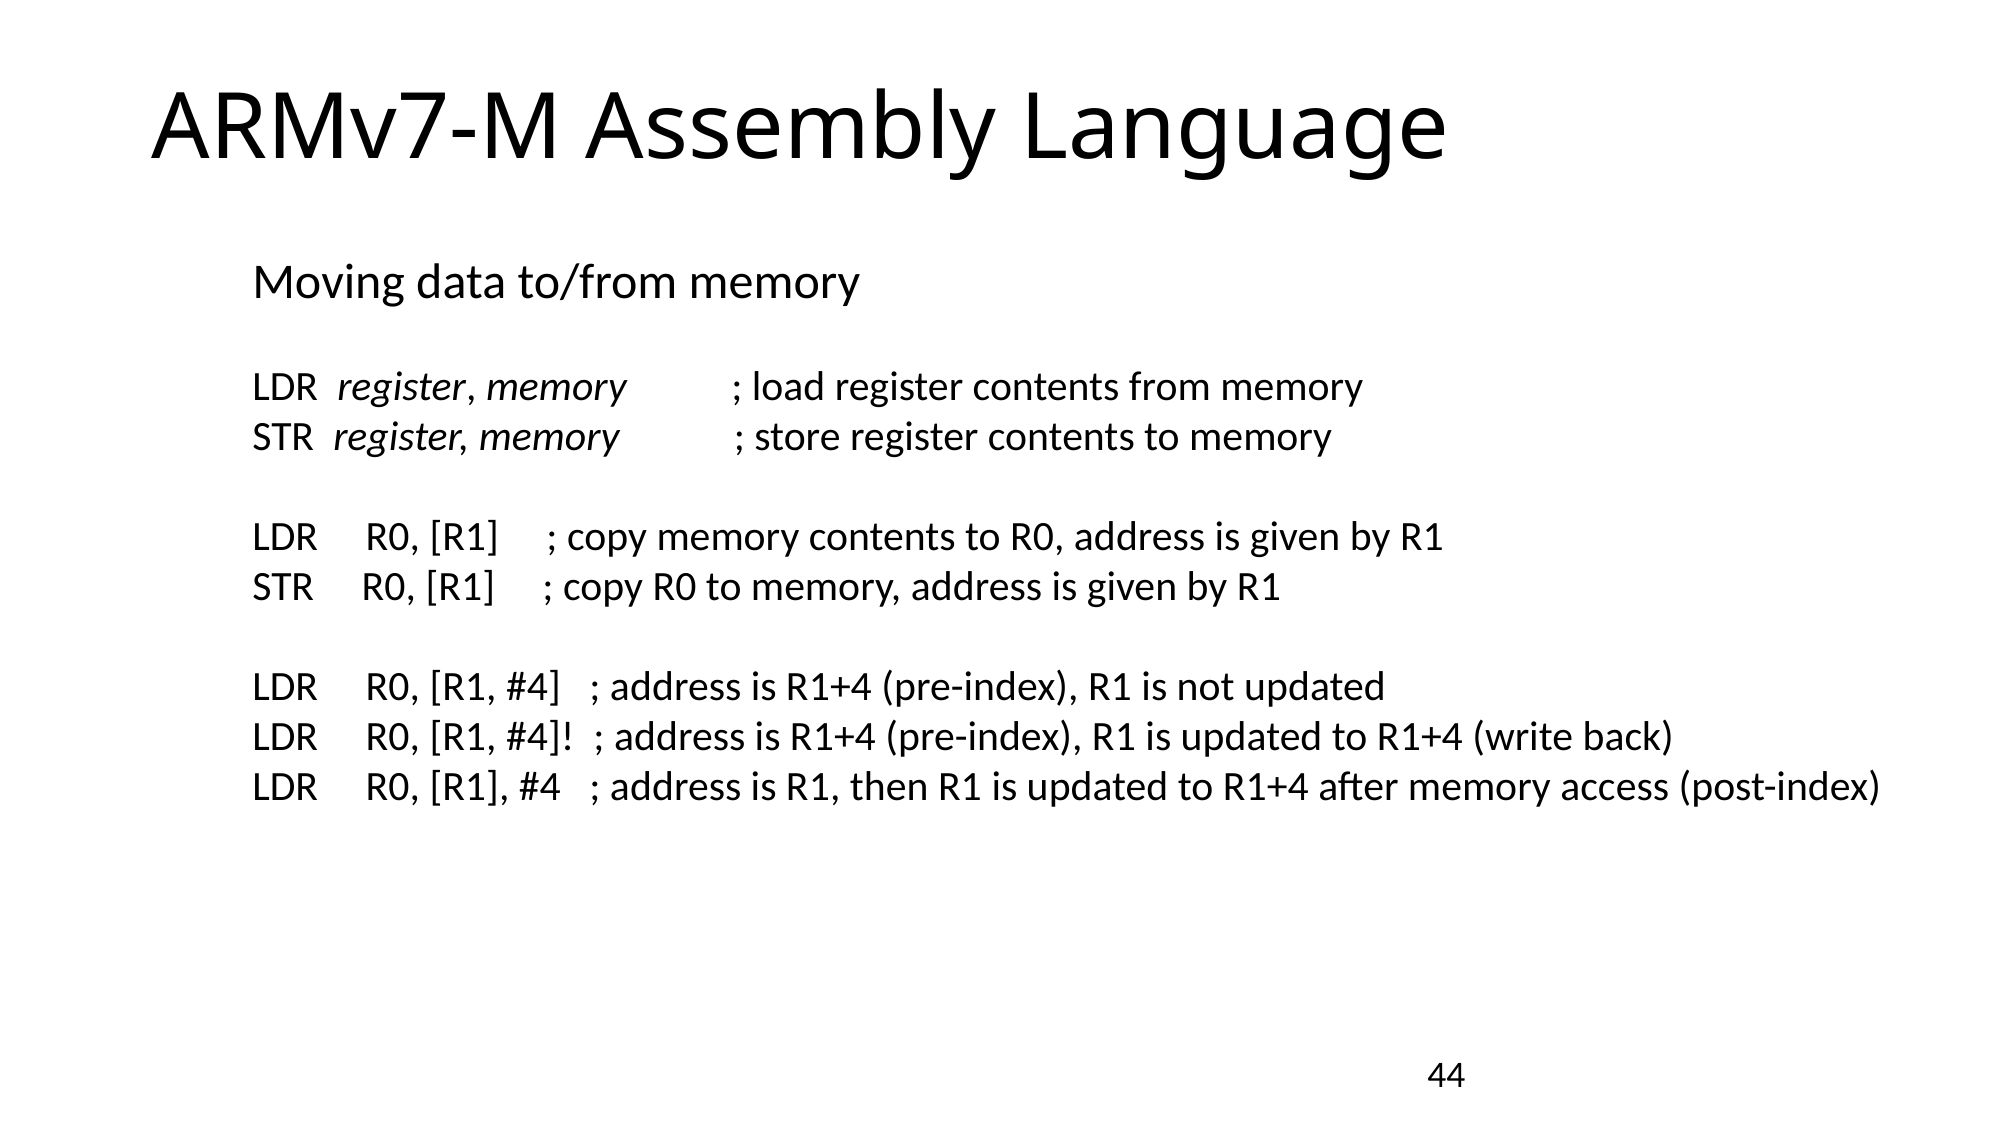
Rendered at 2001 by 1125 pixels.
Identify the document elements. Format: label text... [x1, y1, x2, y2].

slide_number <number> [1412, 1042, 1863, 1103]
text_box Moving data to/from memory LDR register, memory ; load register contents from memory STR register, memory ; store register contents to memory LDR R0, [R1] ; copy memory contents to R0, address is given by R1 STR R0, [R1] ; copy R0 to memory, address is given by R1 LDR R0, [R1, #4] ; address is R1+4 (pre-index), R1 is not updated LDR R0, [R1, #4]! ; address is R1+4 (pre-index), R1 is updated to R1+4 (write back) LDR R0, [R1], #4 ; address is R1, then R1 is updated to R1+4 after memory access (post-index) [237, 241, 1903, 962]
text_box ARMv7-M Assembly Language [137, 59, 1466, 184]
